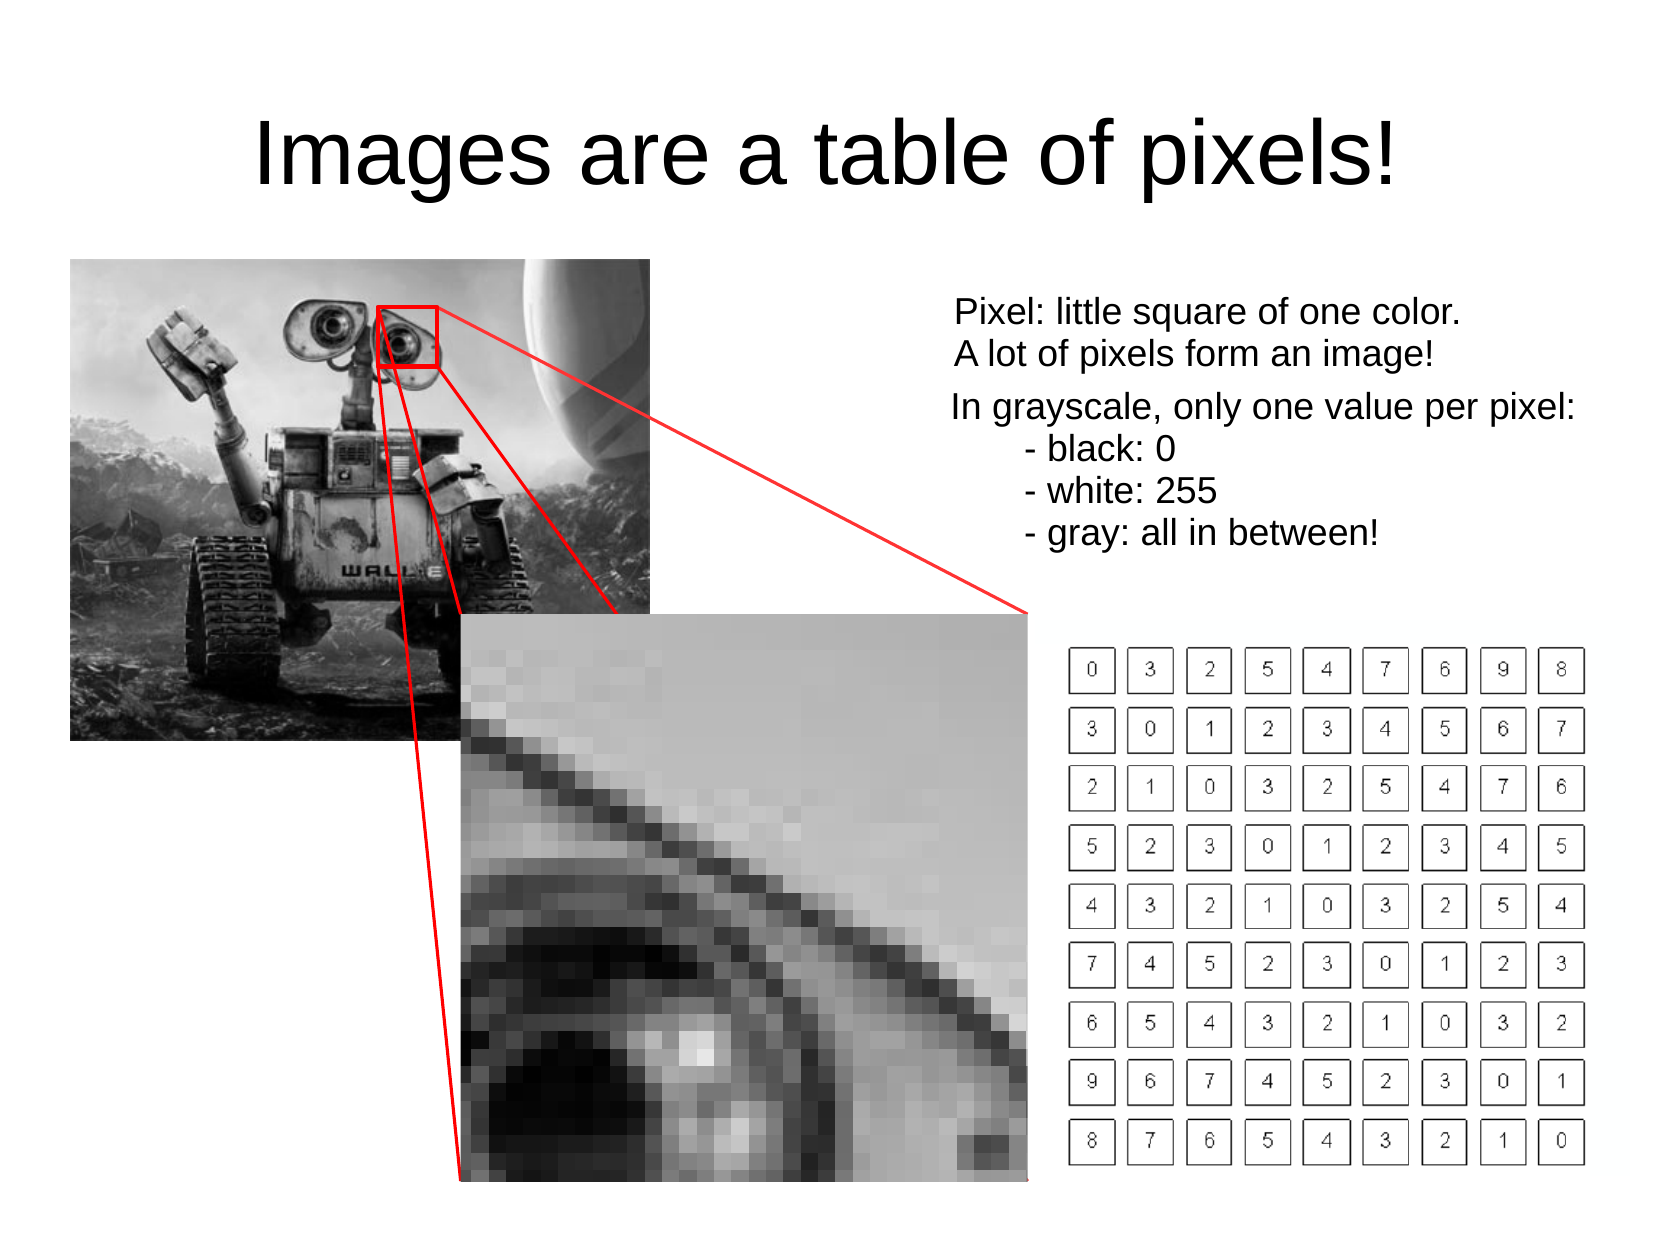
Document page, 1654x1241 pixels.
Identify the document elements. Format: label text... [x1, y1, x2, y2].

picture [380, 325, 391, 364]
text_box Pixel: little square of one color. A lot of pixels form an image! [939, 283, 1477, 377]
title Images are a table of pixels! [82, 49, 1571, 257]
picture [70, 259, 650, 741]
picture [1035, 620, 1630, 1176]
text_box In grayscale, only one value per pixel: - black: 0 - white: 255 - gray: all in between! [935, 377, 1592, 561]
picture [380, 311, 1028, 1182]
picture [381, 309, 435, 364]
